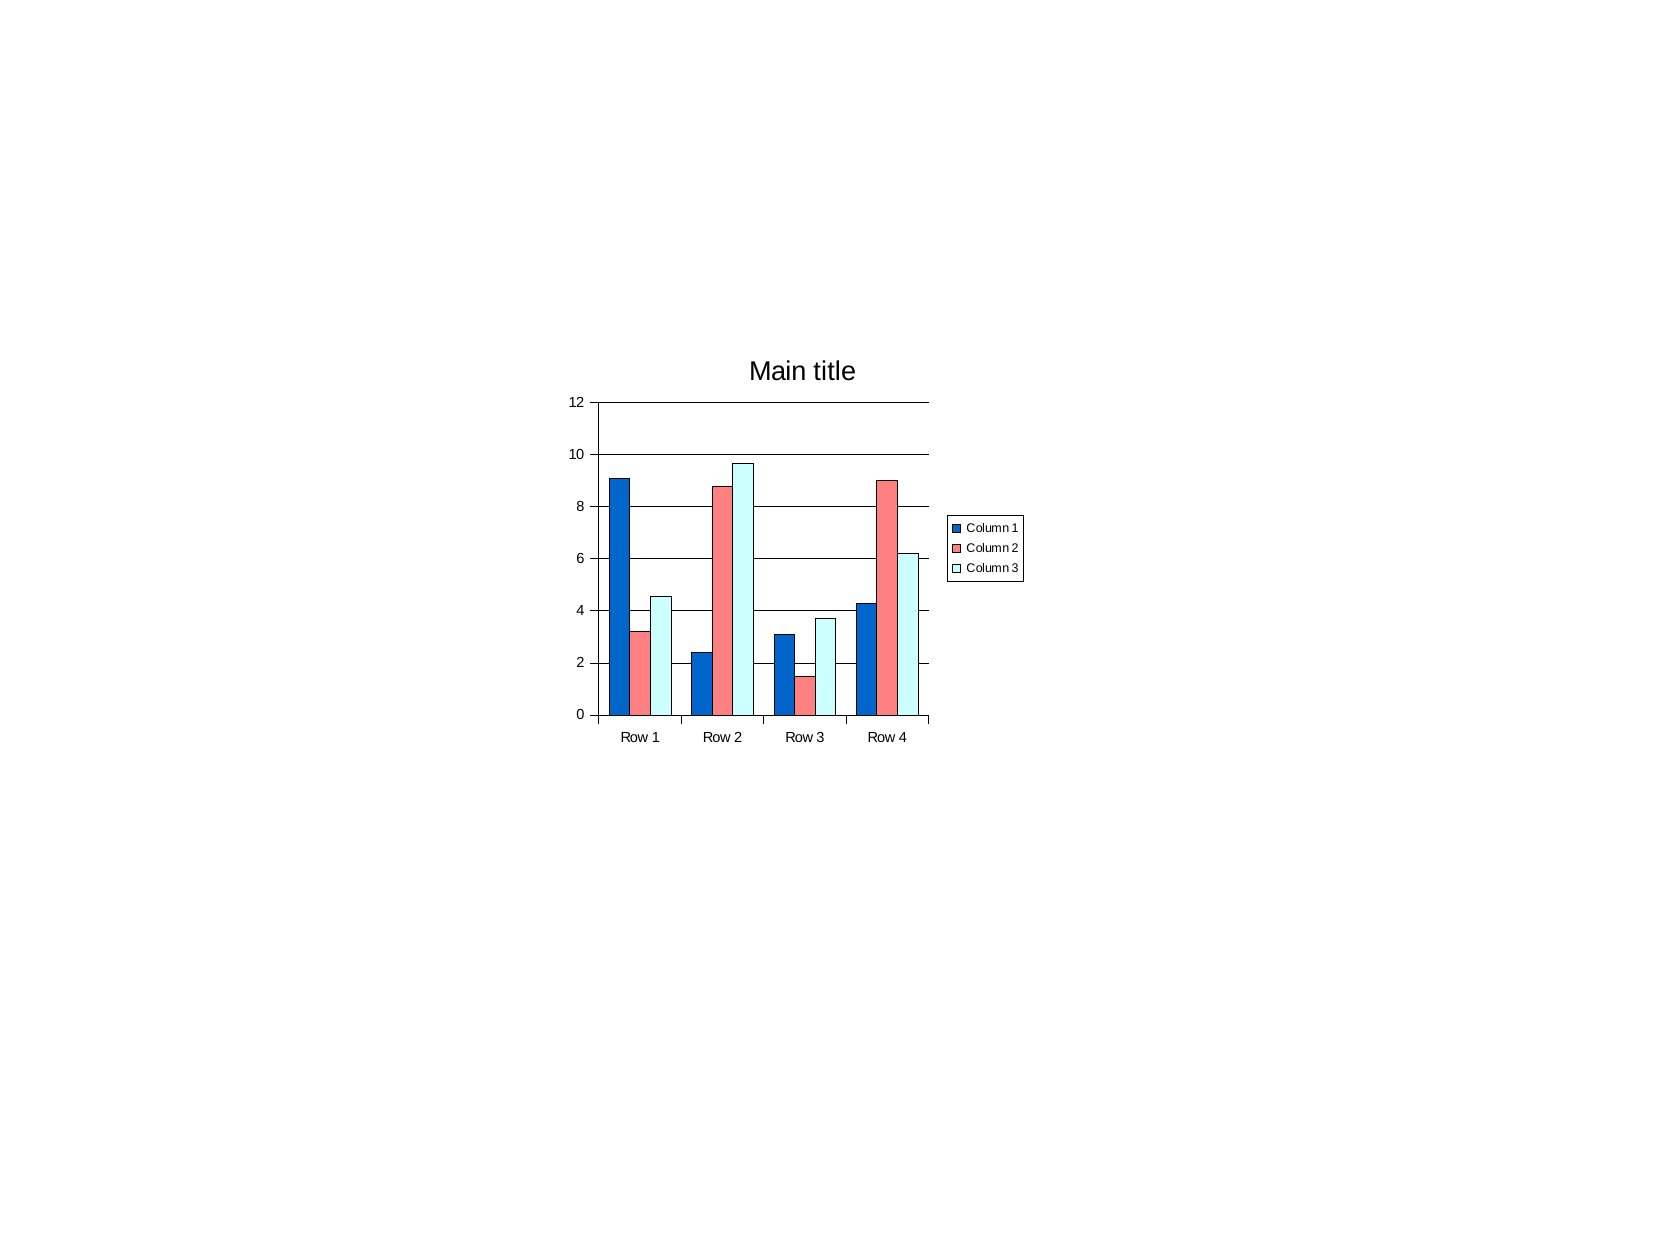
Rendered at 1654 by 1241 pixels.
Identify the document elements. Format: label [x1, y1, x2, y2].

chart [559, 340, 1032, 754]
